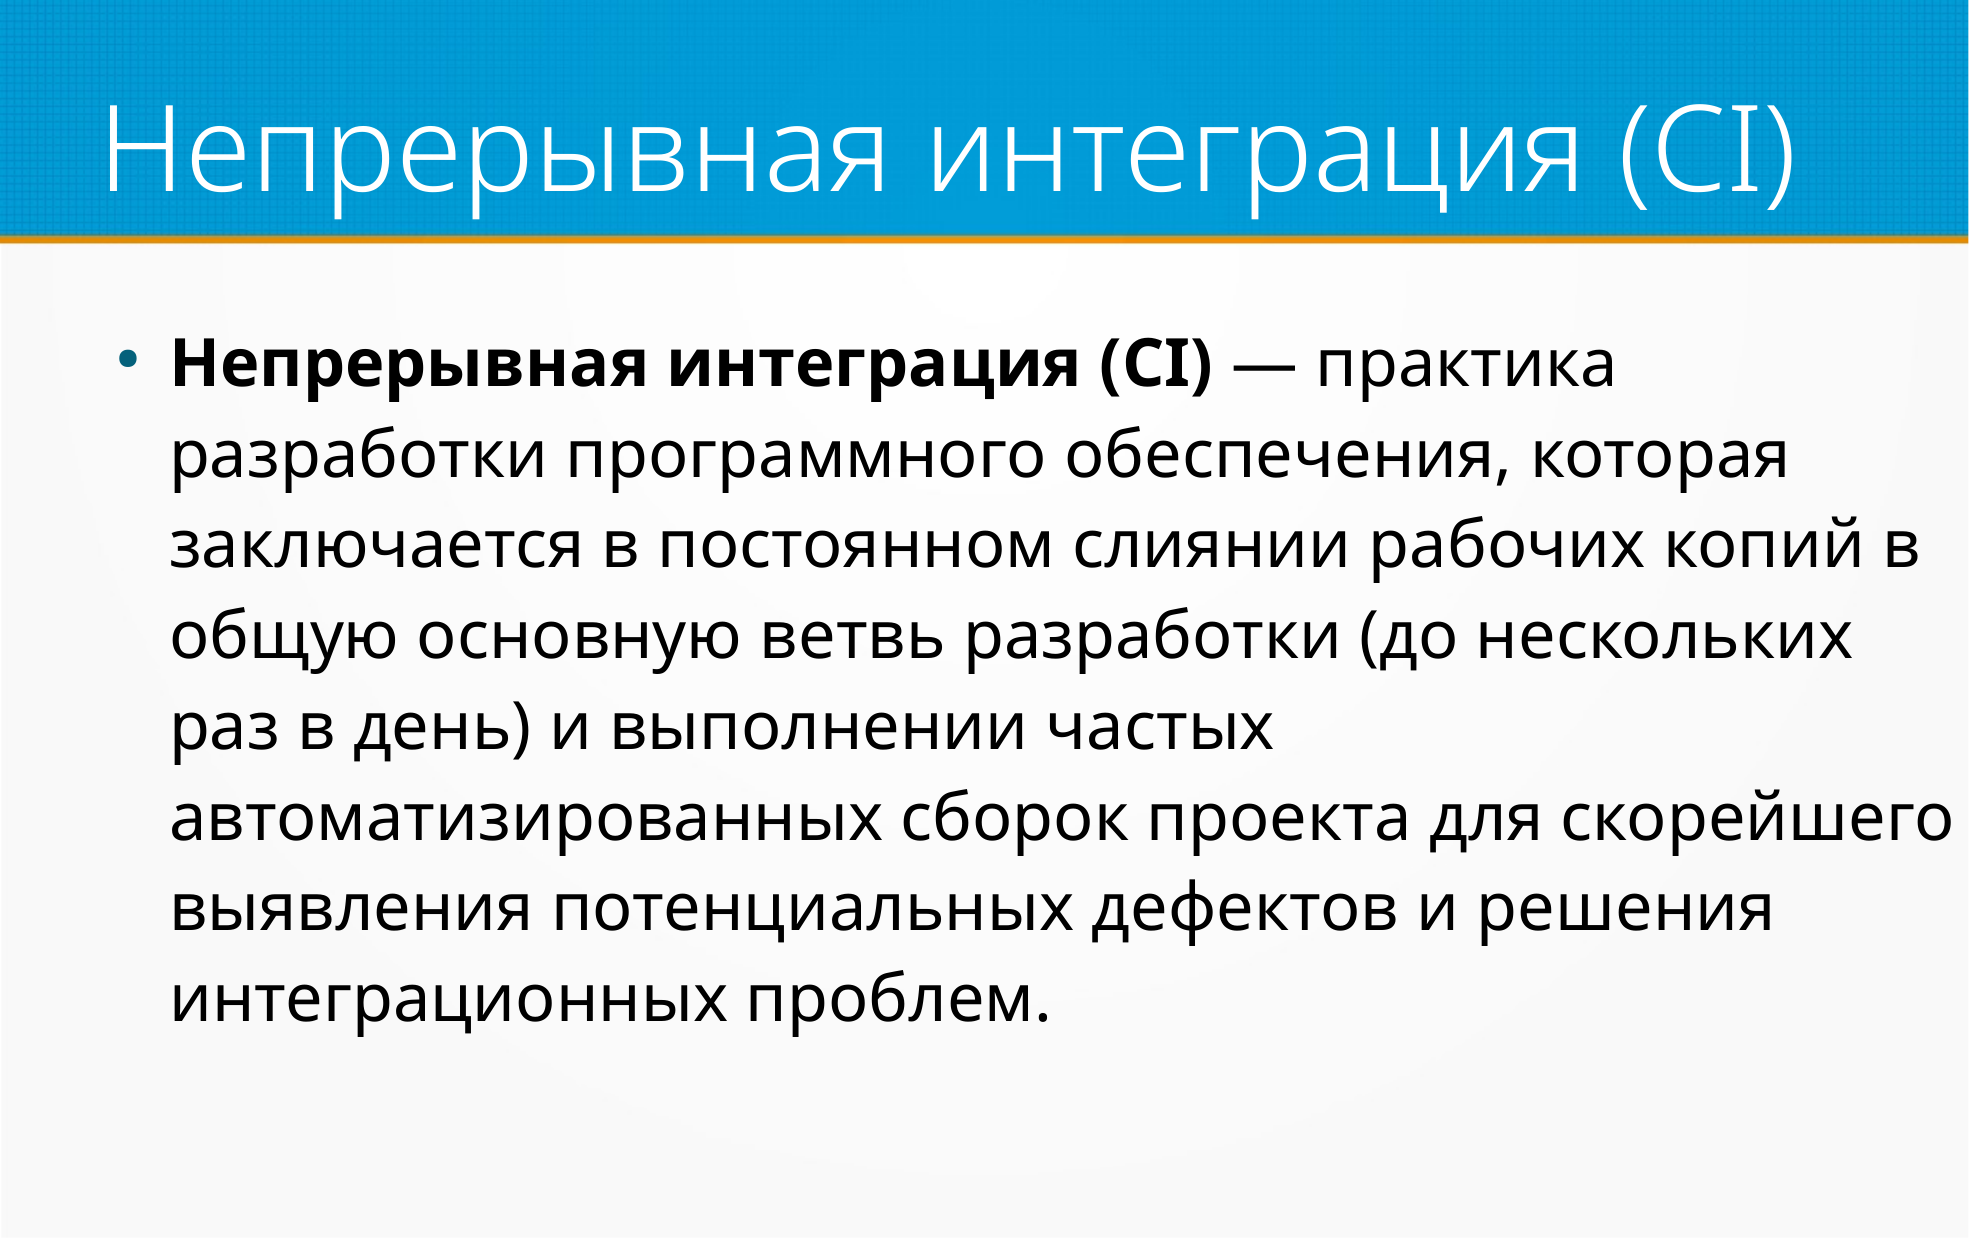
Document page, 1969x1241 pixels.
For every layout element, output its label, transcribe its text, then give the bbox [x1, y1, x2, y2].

list Непрерывная интеграция (CI) — практика разработки программного обеспечения, которая заключается в постоянном слиянии рабочих копий в общую основную ветвь разработки (до нескольких раз в день) и выполнении частых автоматизированных сборок проекта для скорейшего выявления потенциальных дефектов и решения интеграционных проблем. [98, 315, 1961, 1241]
title Непрерывная интеграция (CI) [98, 19, 1870, 227]
picture [0, 233, 1969, 1241]
